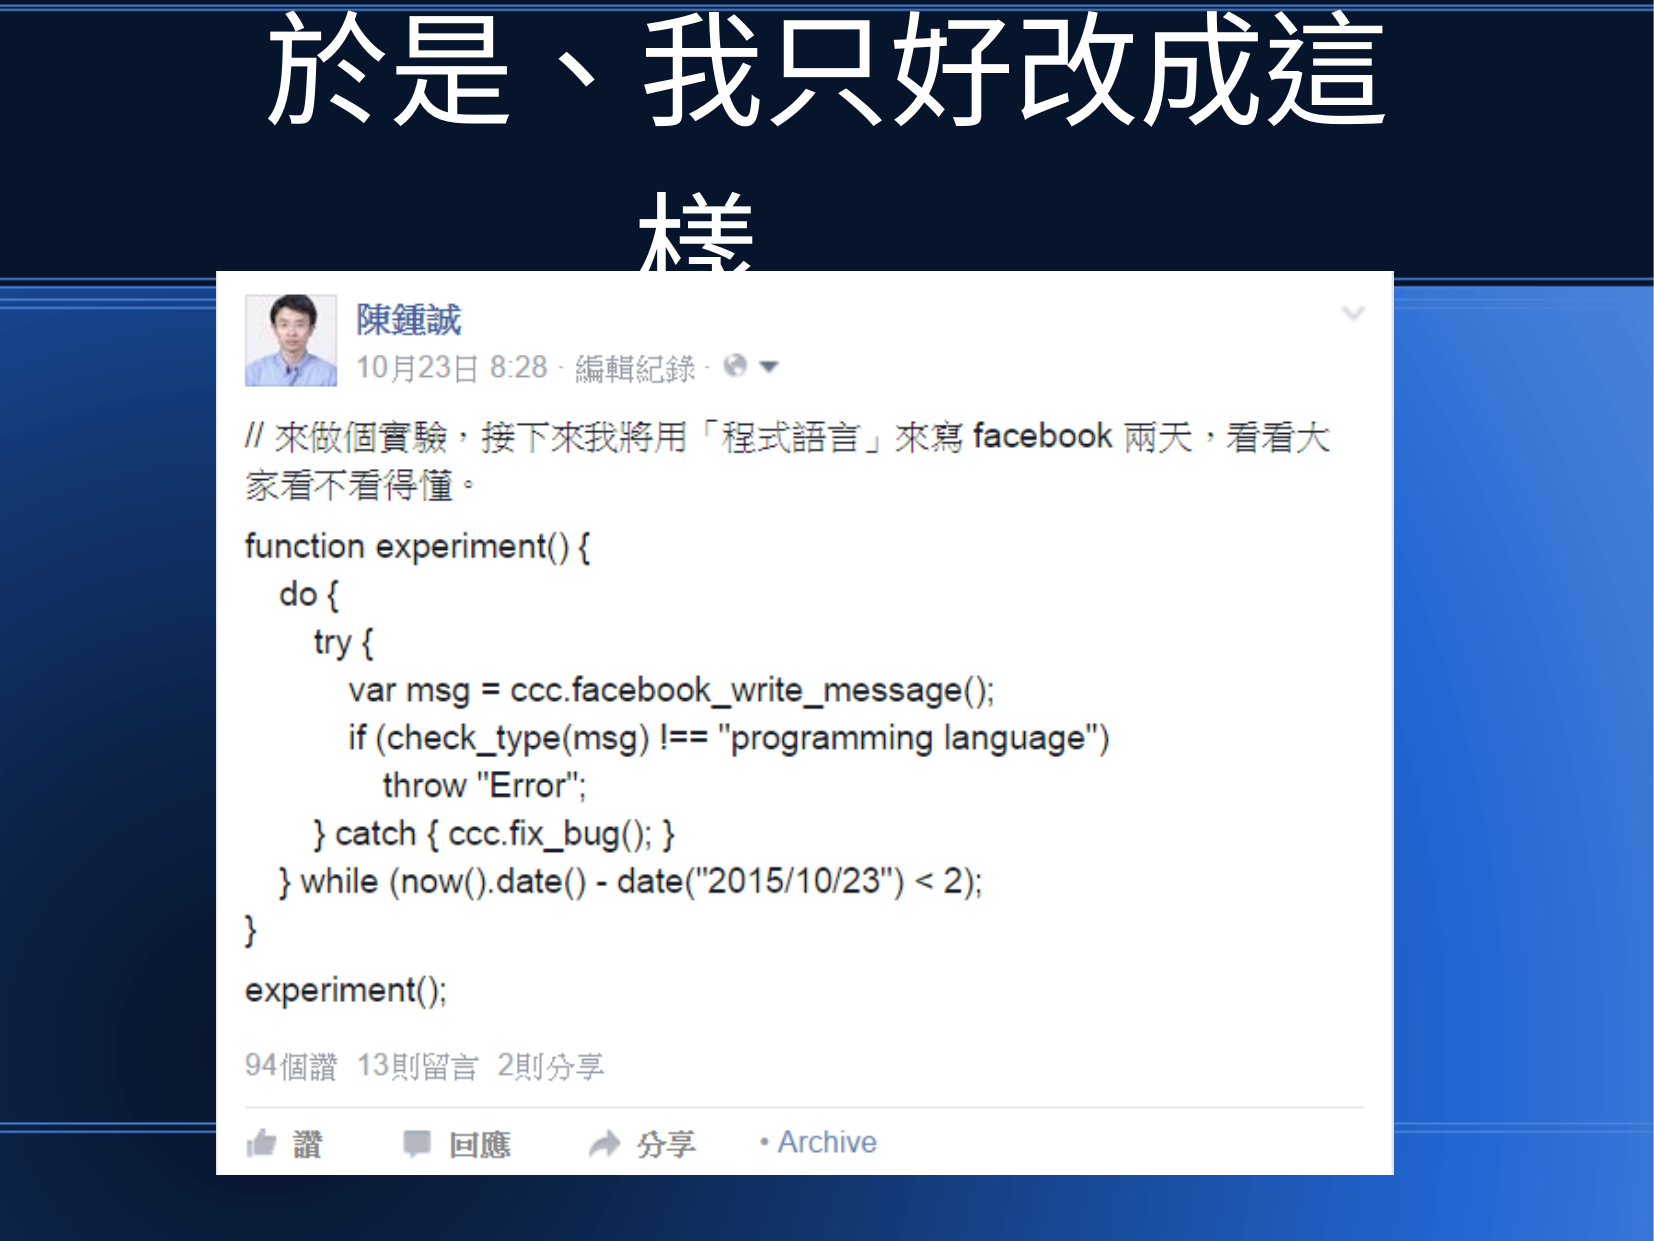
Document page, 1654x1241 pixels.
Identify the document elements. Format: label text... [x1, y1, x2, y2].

title 於是、我只好改成這樣... [82, 49, 1571, 257]
picture [0, 0, 1654, 1241]
